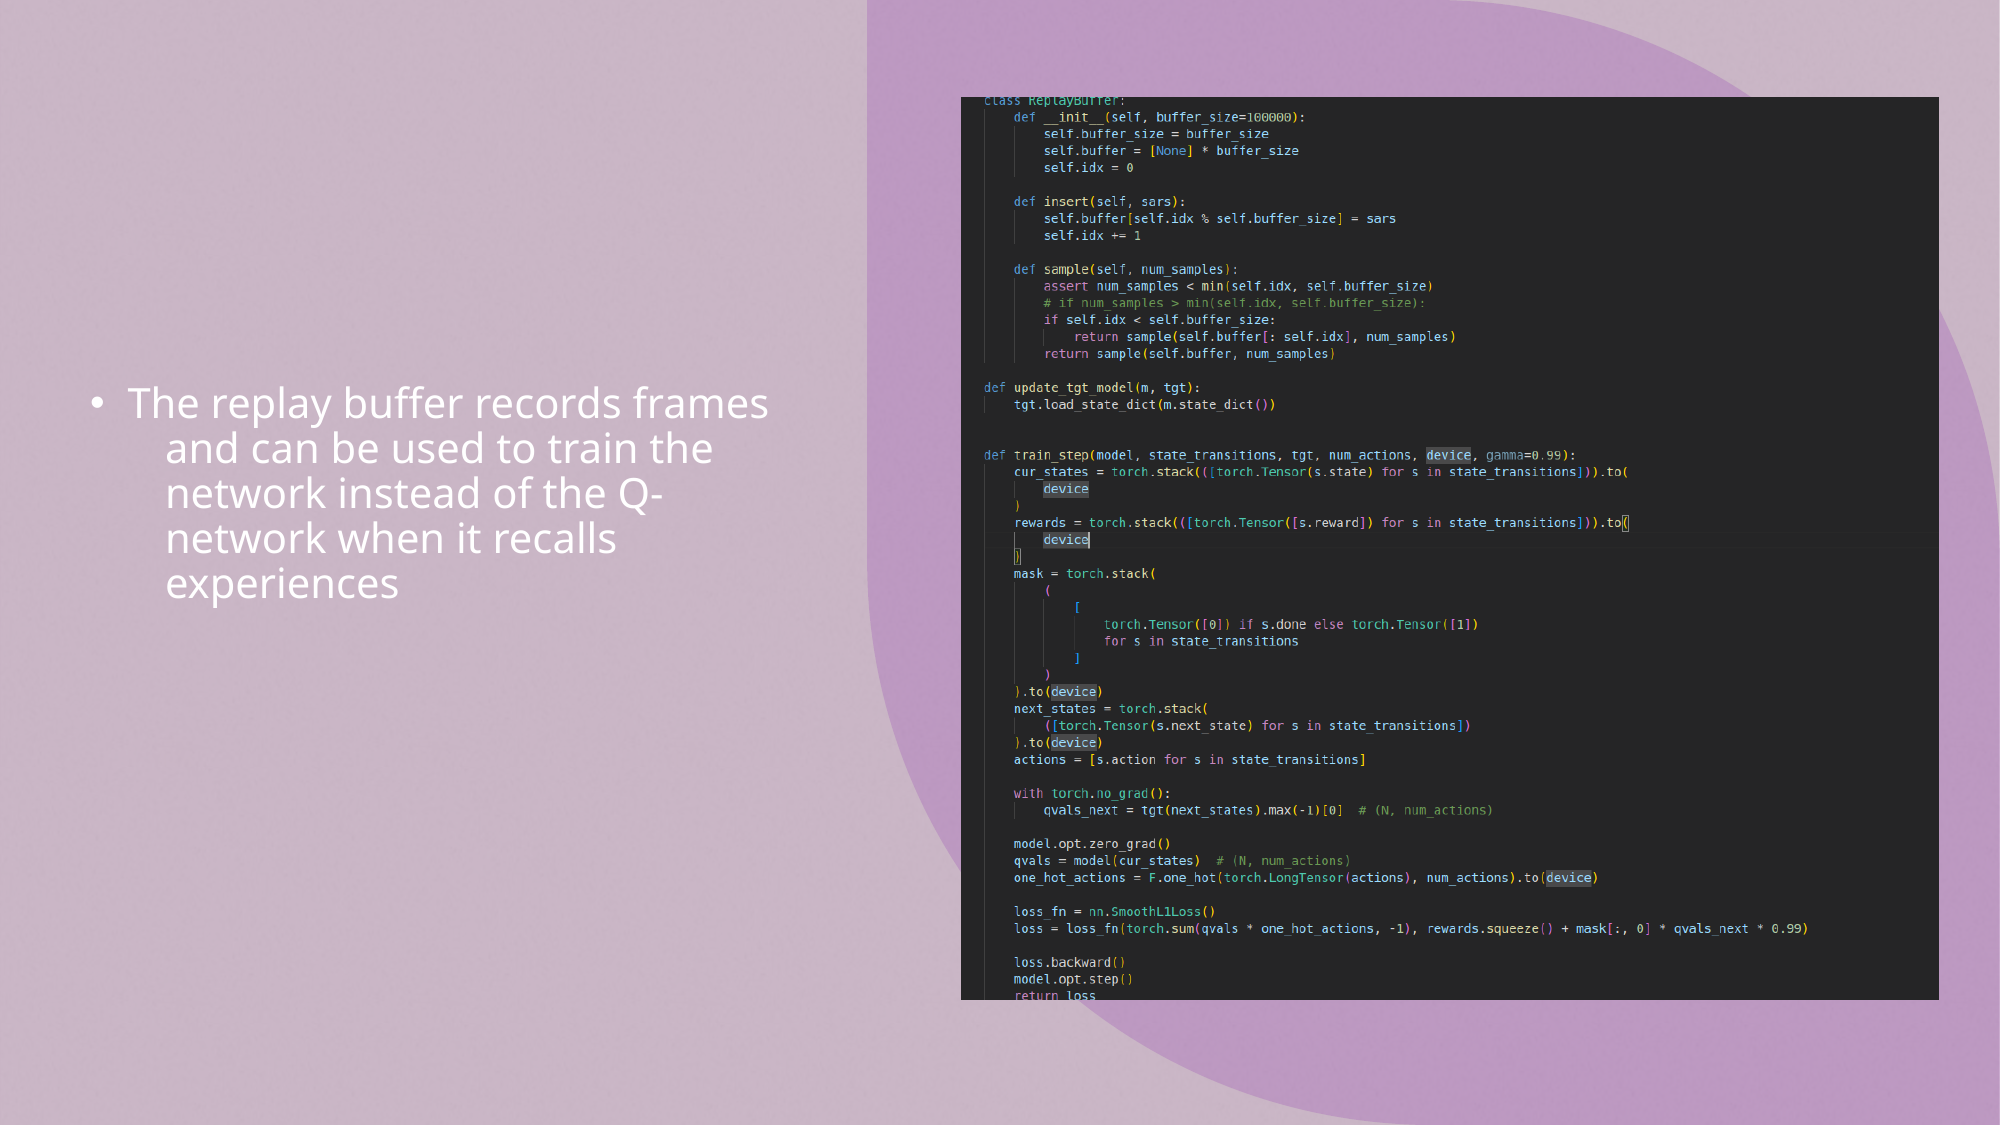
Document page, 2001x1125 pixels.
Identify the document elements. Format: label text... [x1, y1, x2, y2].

picture [961, 97, 1939, 1000]
text_box [0, 0, 2000, 1125]
list The replay buffer records frames and can be used to train the network instead of the Q-network when it recalls experiences [75, 375, 837, 1013]
